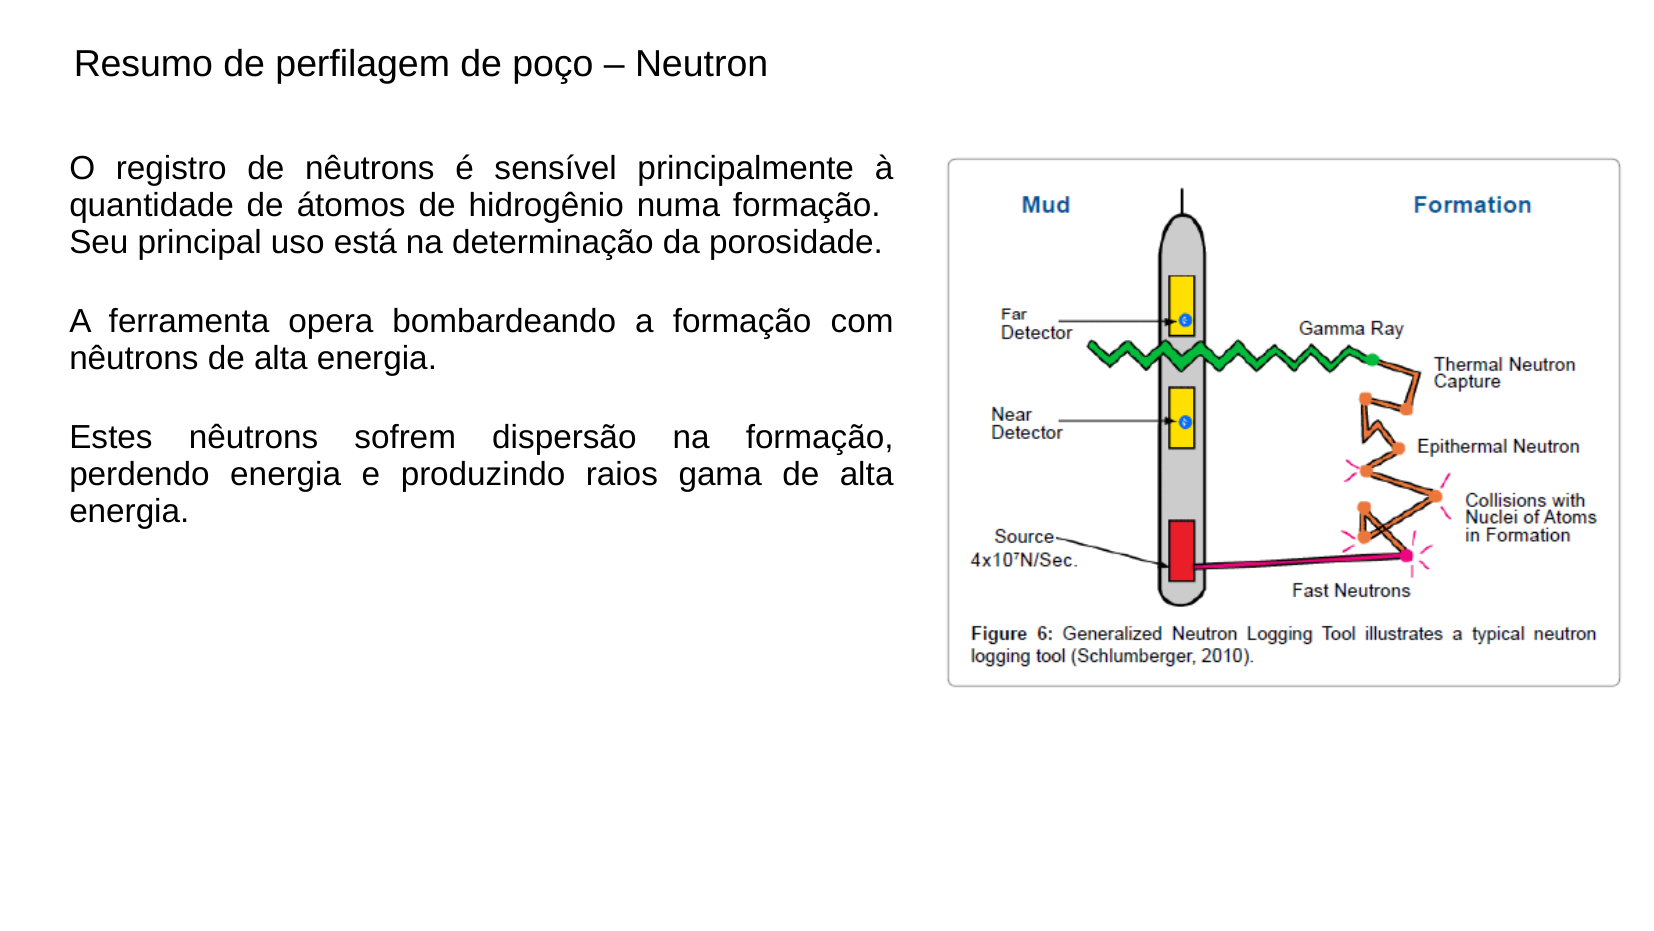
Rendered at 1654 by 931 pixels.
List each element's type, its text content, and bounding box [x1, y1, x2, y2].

text_box O registro de nêutrons é sensível principalmente à quantidade de átomos de hidrogênio numa formação. Seu principal uso está na determinação da porosidade. A ferramenta opera bombardeando a formação com nêutrons de alta energia. Estes nêutrons sofrem dispersão na formação, perdendo energia e produzindo raios gama de alta energia. [54, 141, 910, 931]
picture [937, 145, 1630, 697]
text_box Resumo de perfilagem de poço – Neutron [59, 35, 1123, 93]
